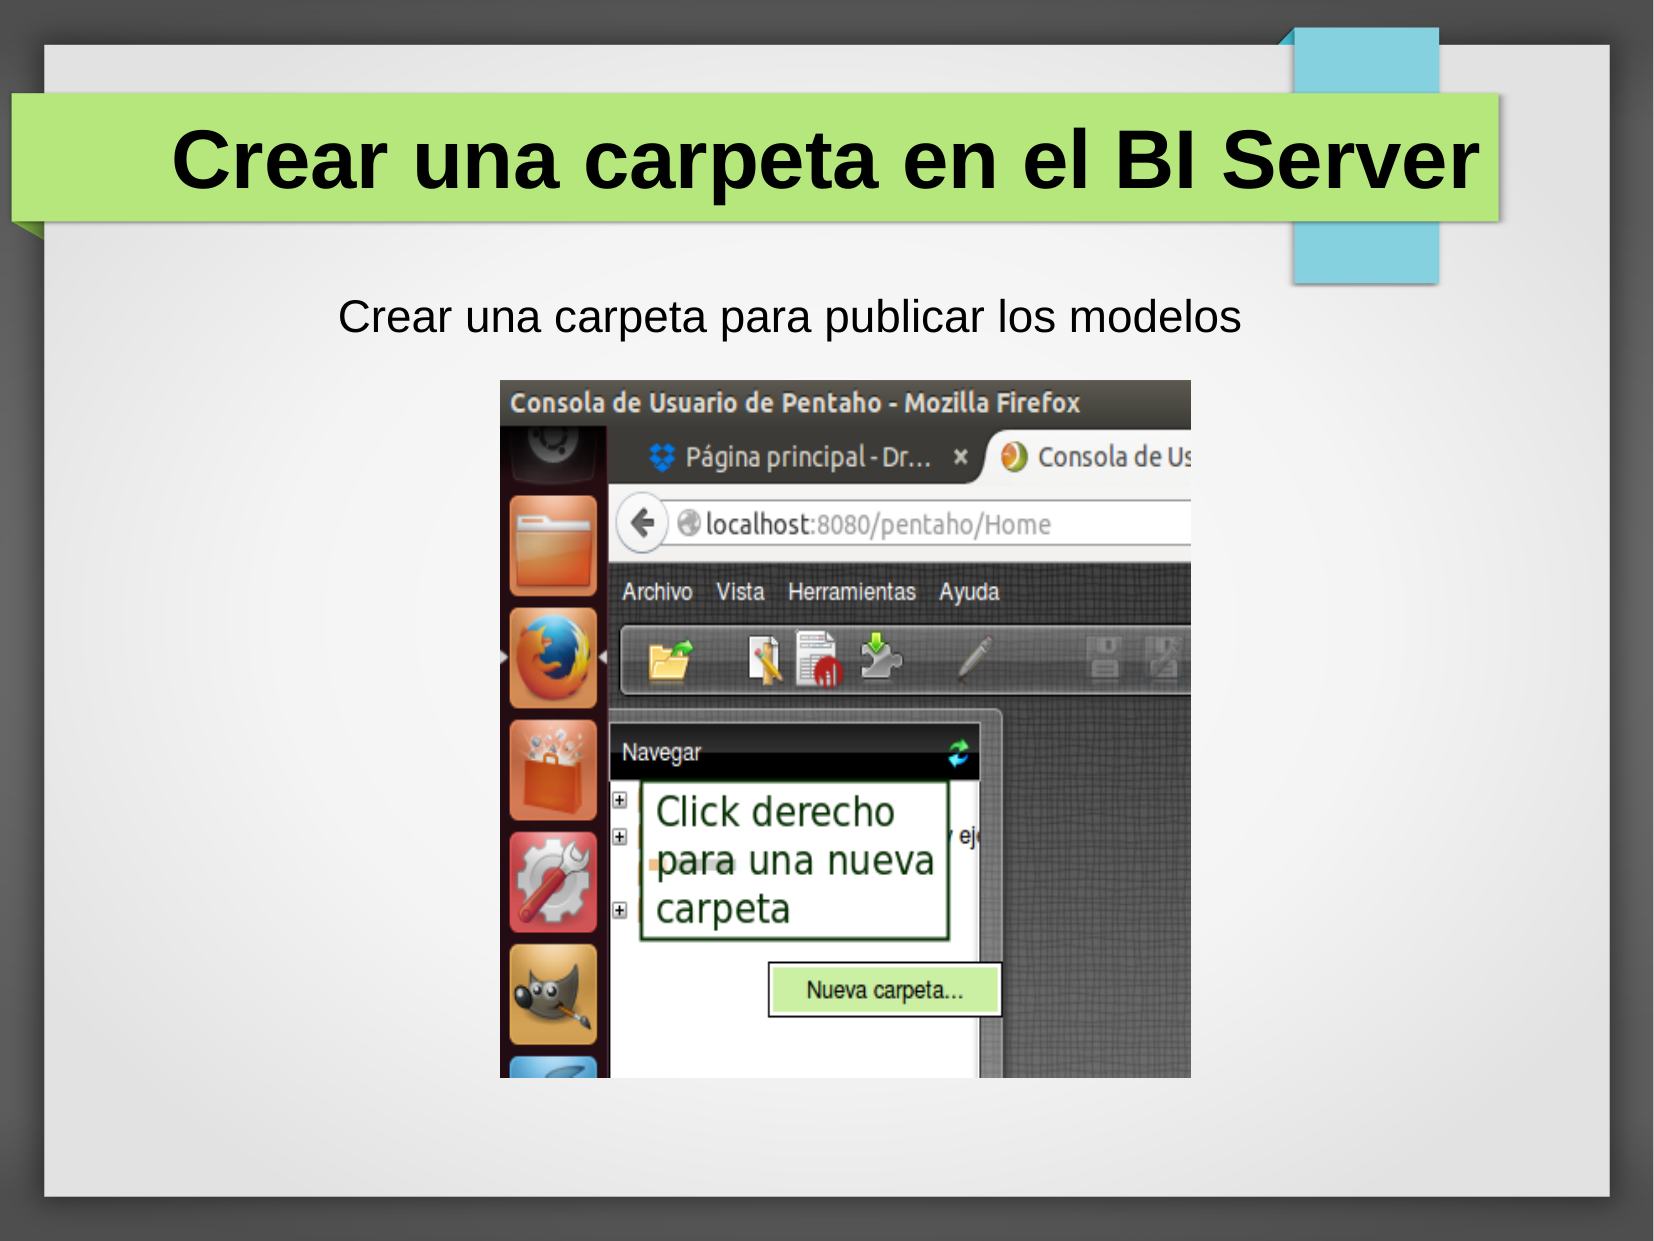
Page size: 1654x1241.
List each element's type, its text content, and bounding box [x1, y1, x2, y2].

title Crear una carpeta en el BI Server [70, 106, 1583, 213]
picture [0, 0, 1654, 1241]
text_box Crear una carpeta para publicar los modelos [323, 283, 1298, 350]
